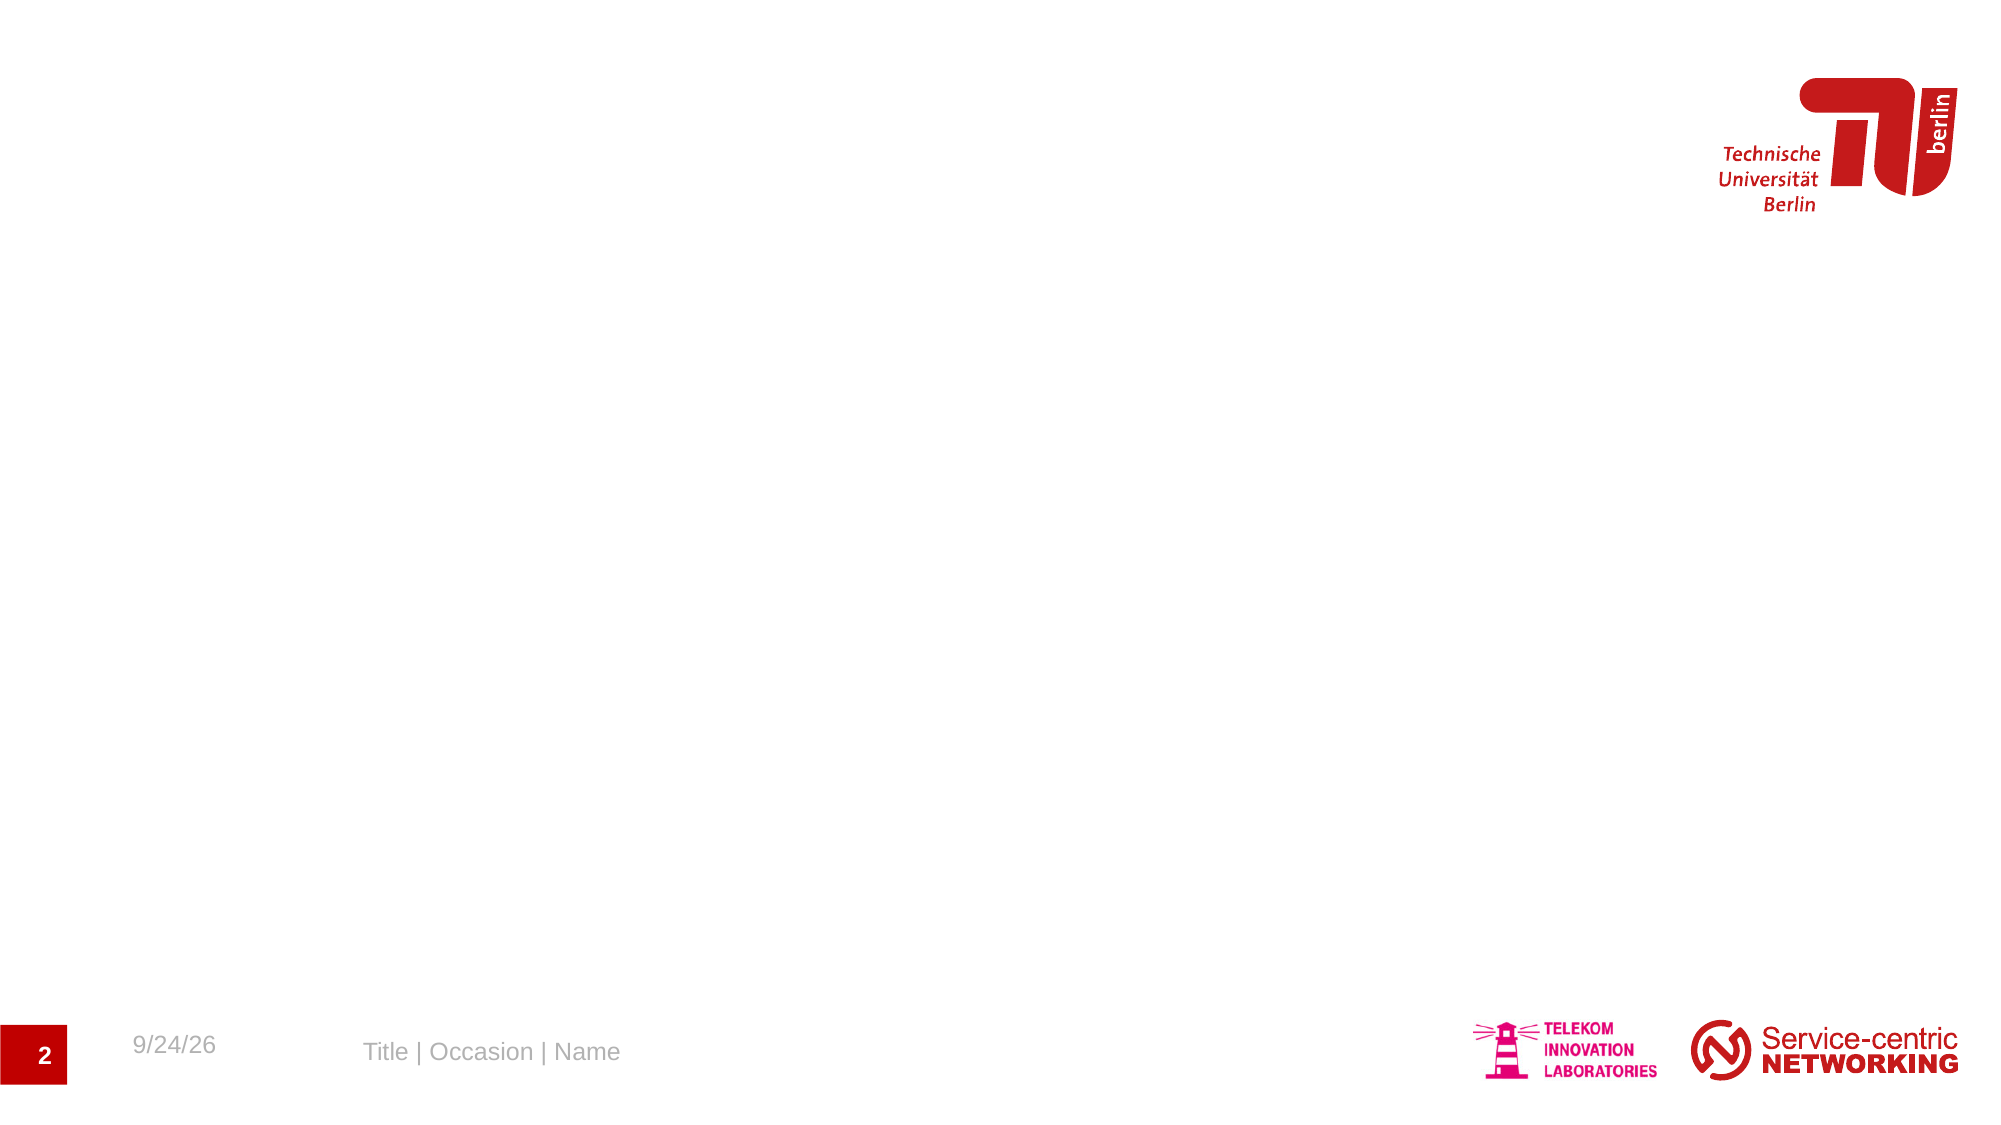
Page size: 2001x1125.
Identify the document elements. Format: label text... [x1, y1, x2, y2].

slide_number 10/1/19 [117, 1020, 279, 1081]
picture [1473, 1019, 1657, 1081]
footer Title | Occasion | Name [347, 1020, 1440, 1081]
slide_number <number> [0, 1024, 68, 1085]
